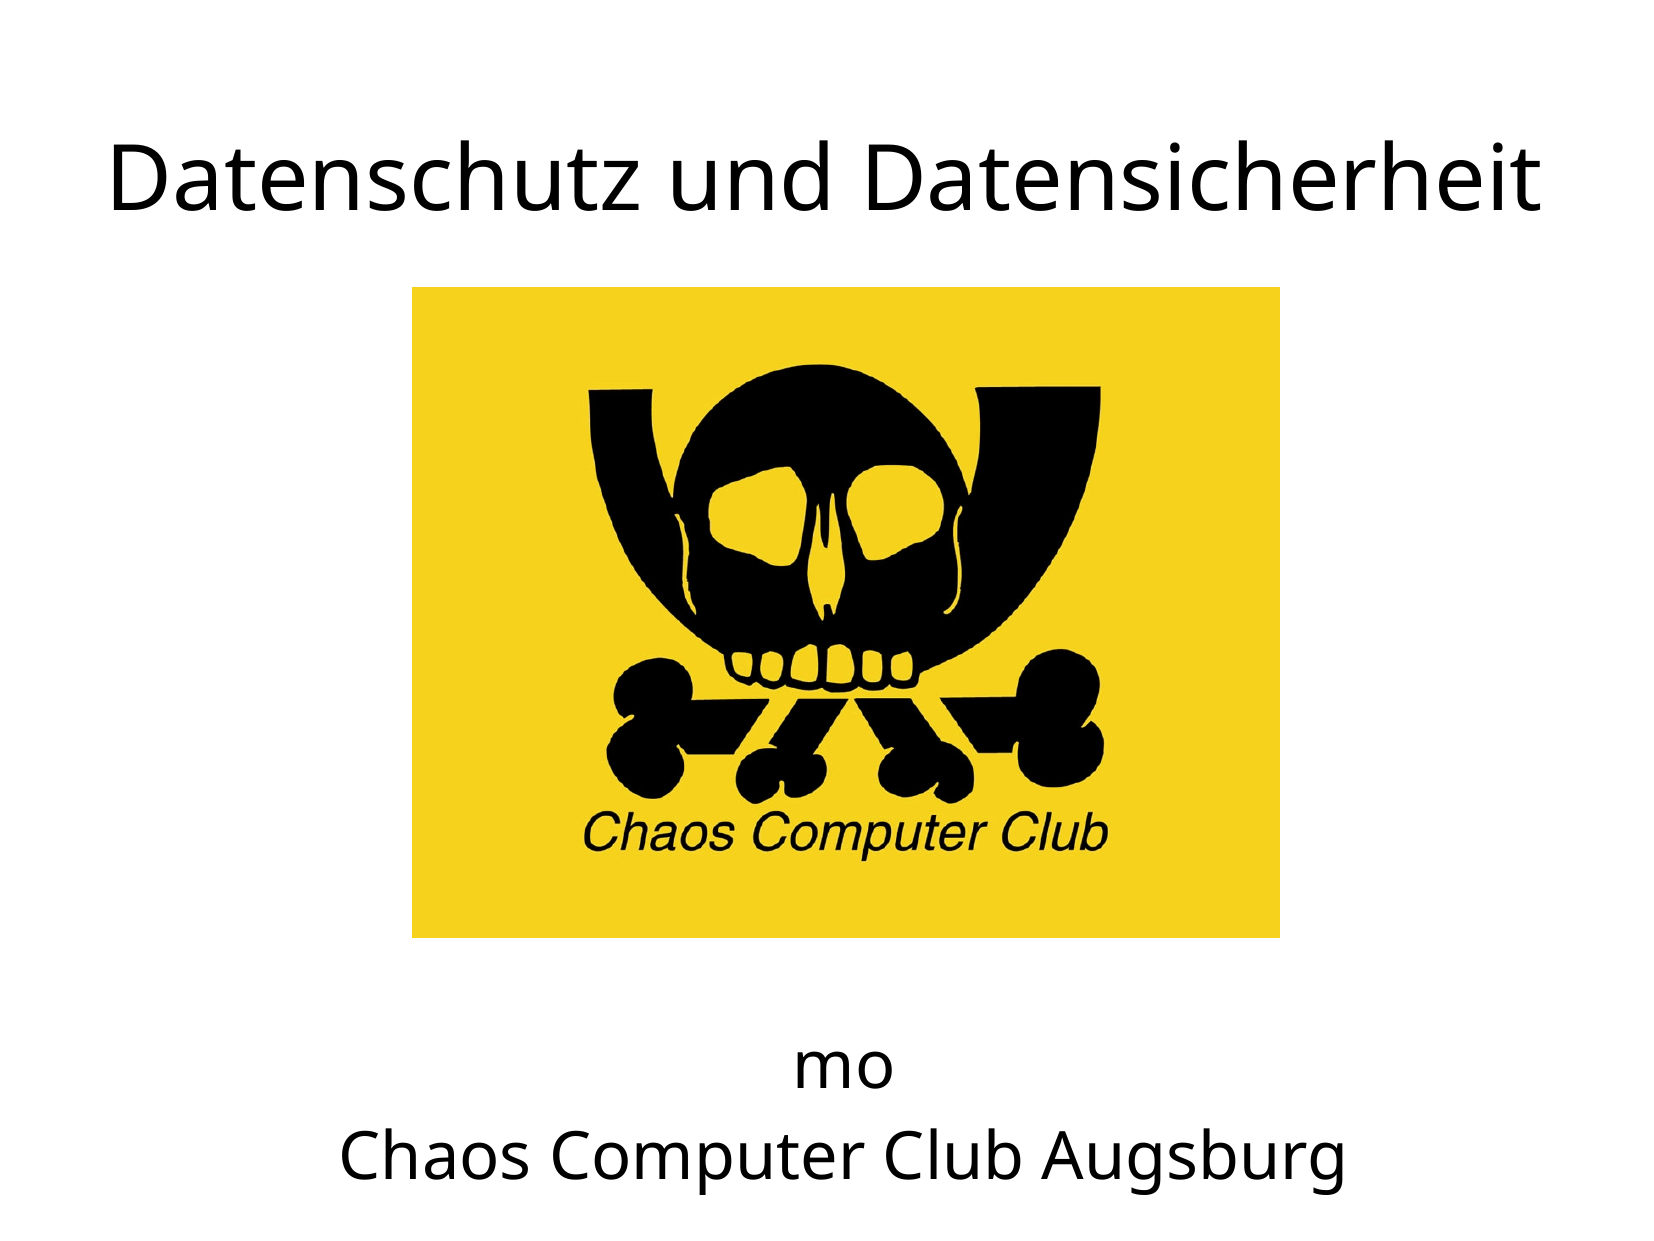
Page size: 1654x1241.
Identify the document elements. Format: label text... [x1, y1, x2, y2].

title Datenschutz und Datensicherheit [37, 37, 1613, 312]
picture [412, 287, 1280, 938]
subtitle mo Chaos Computer Club Augsburg [82, 312, 1571, 1169]
